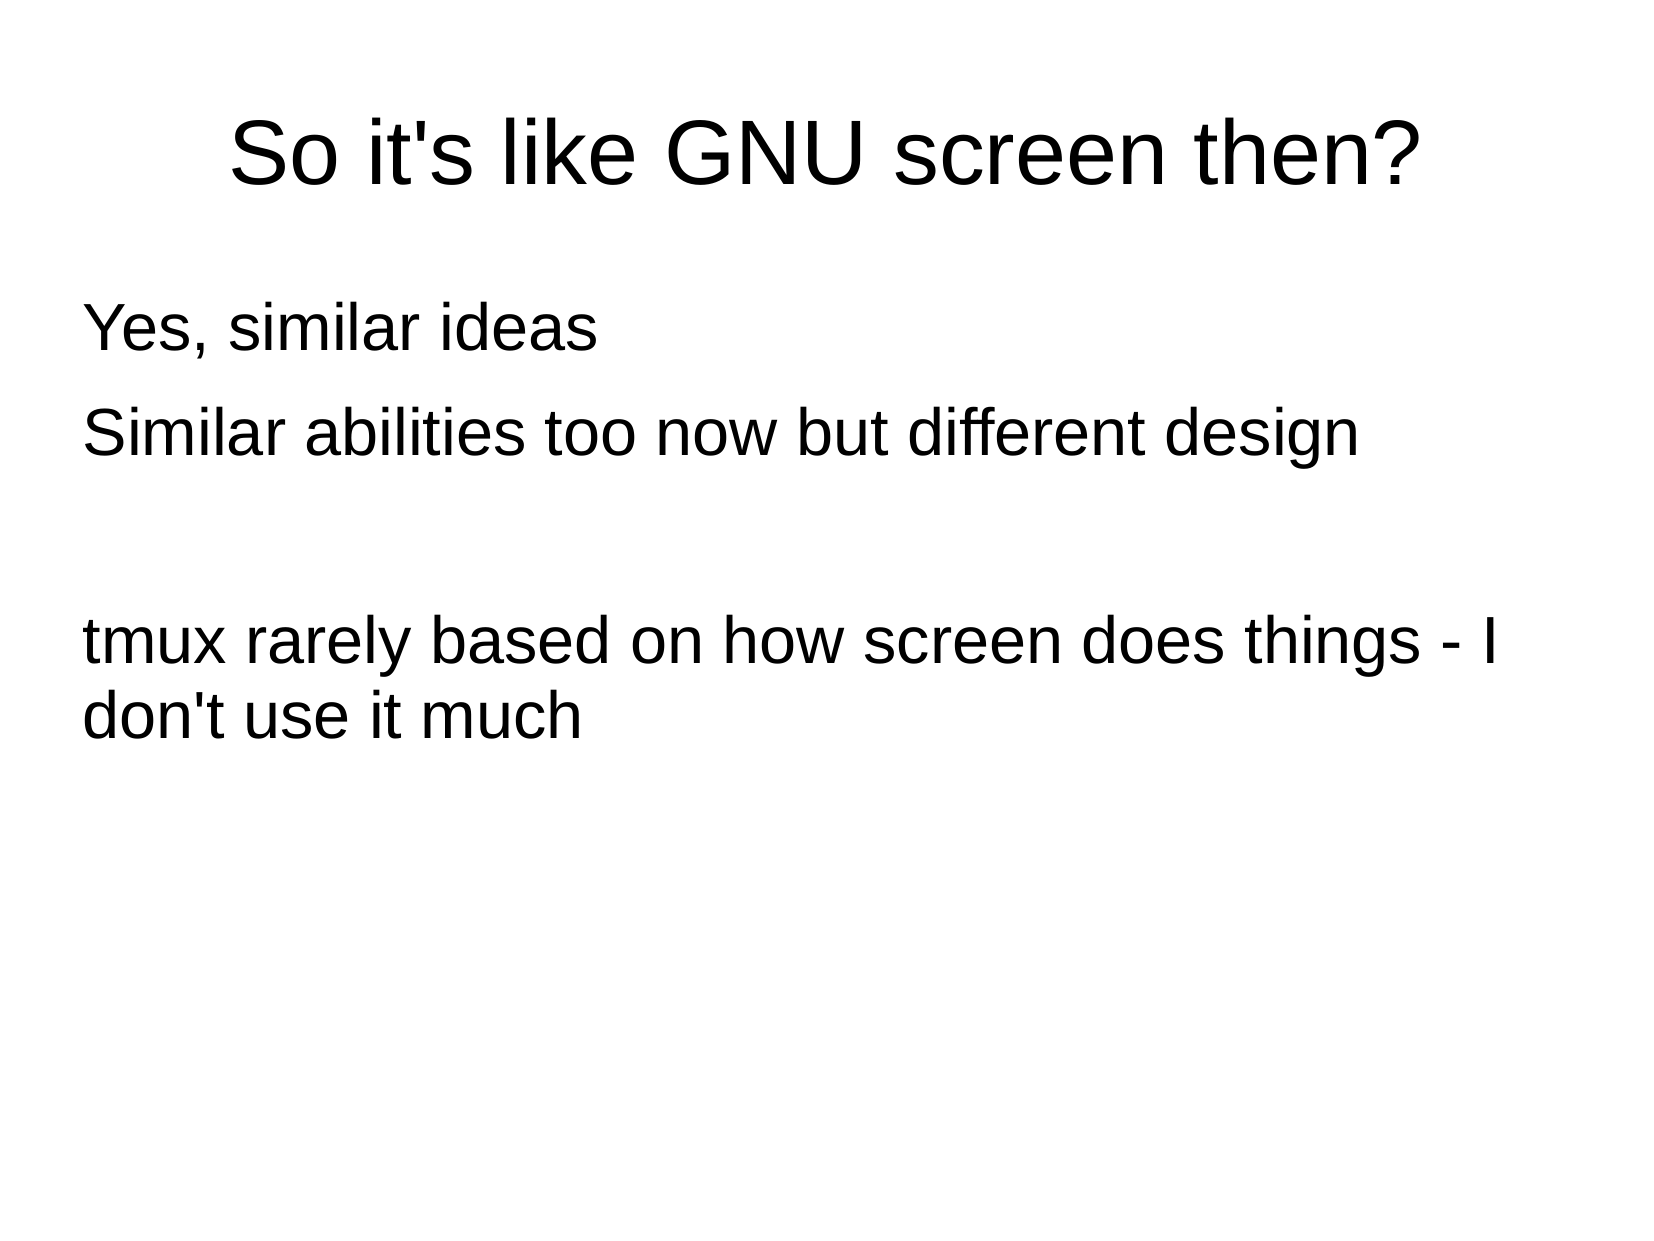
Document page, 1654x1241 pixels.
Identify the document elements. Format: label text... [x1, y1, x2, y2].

list Yes, similar ideas Similar abilities too now but different design tmux rarely based on how screen does things - I don't use it much [82, 290, 1571, 1109]
title So it's like GNU screen then? [82, 49, 1571, 257]
